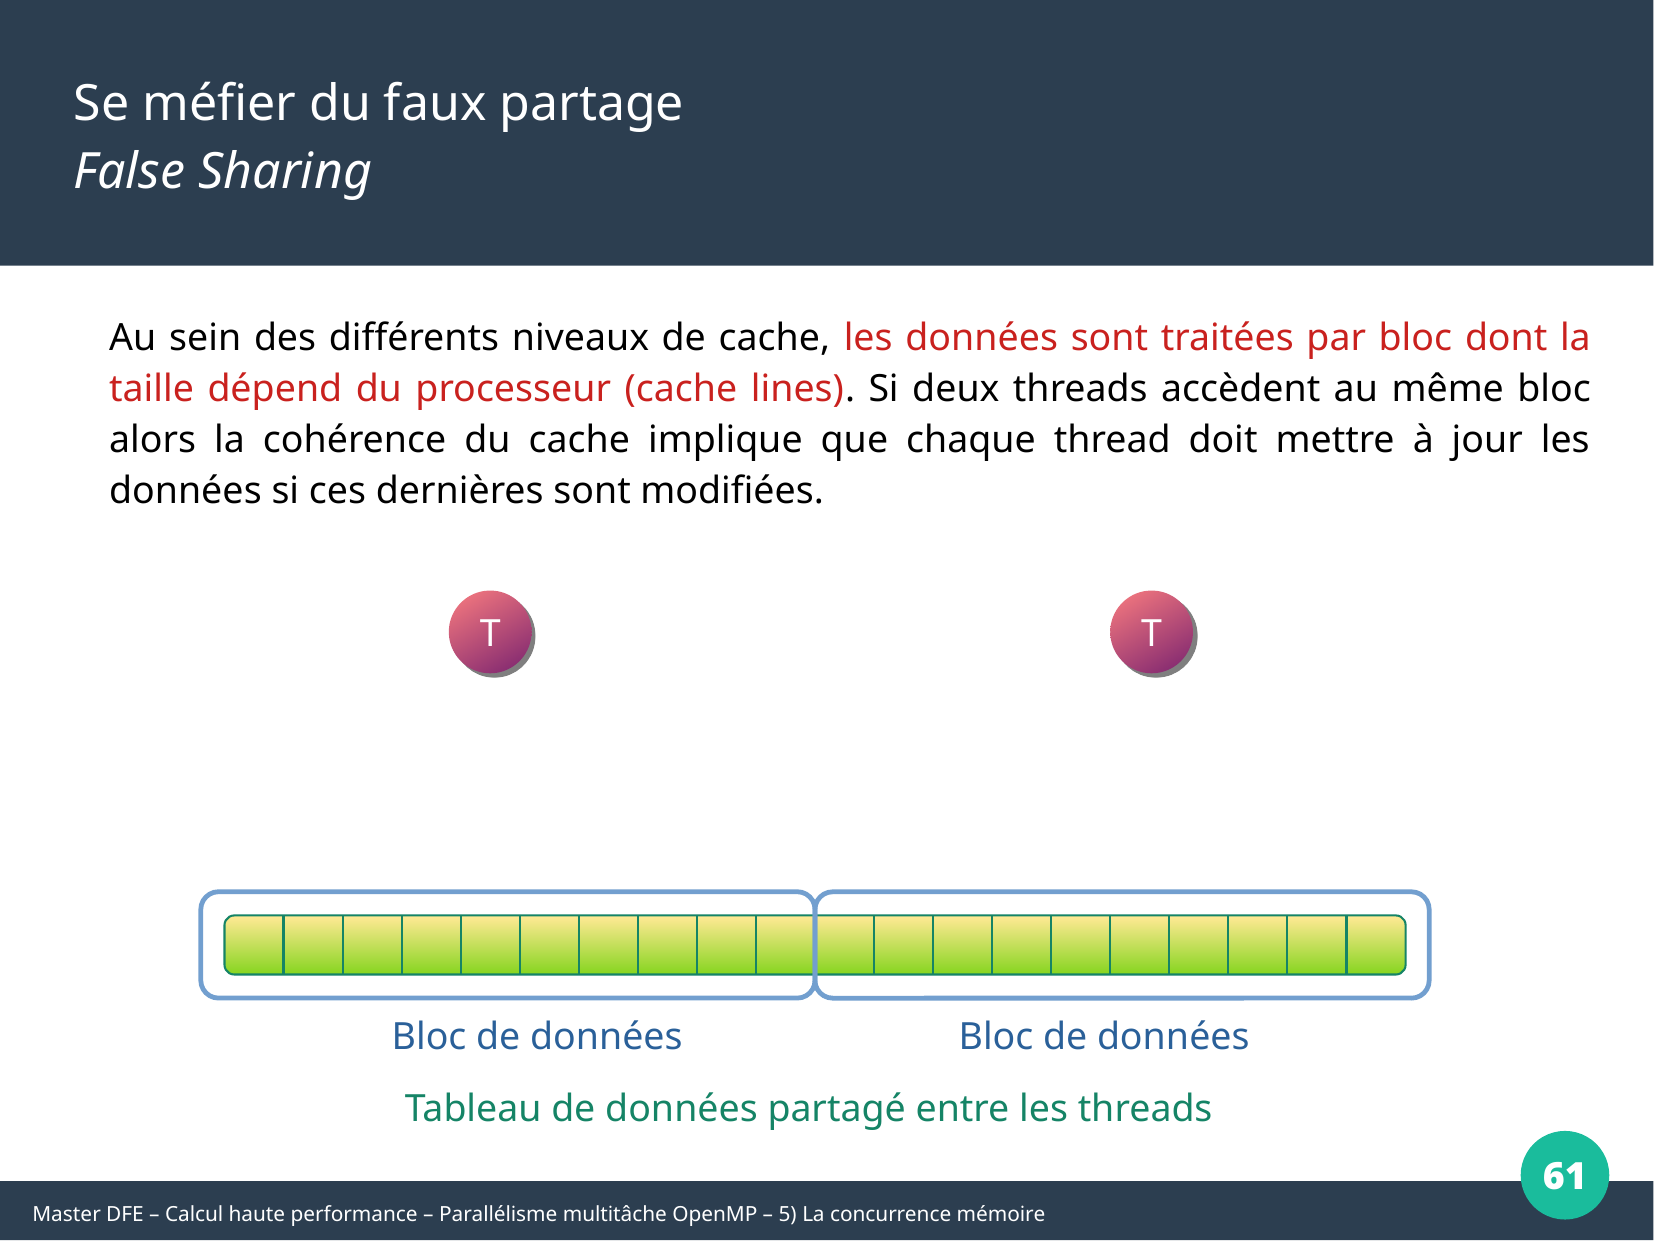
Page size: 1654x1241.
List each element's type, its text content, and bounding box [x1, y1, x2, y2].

text_box Master DFE – Calcul haute performance – Parallélisme multitâche OpenMP – 5) La concurrence mémoire [17, 1191, 1436, 1235]
text_box Tableau de données partagé entre les threads [354, 1074, 1264, 1152]
text_box T [1110, 590, 1193, 674]
text_box Au sein des différents niveaux de cache, les données sont traitées par bloc dont la taille dépend du processeur (cache lines). Si deux threads accèdent au même bloc alors la cohérence du cache implique que chaque thread doit mettre à jour les données si ces dernières sont modifiées. [94, 303, 1607, 522]
text_box Bloc de données [366, 1002, 709, 1069]
text_box Bloc de données [933, 1002, 1276, 1069]
text_box [224, 915, 812, 975]
text_box T [448, 590, 532, 674]
text_box [818, 915, 1406, 975]
text_box Se méfier du faux partage False Sharing [59, 59, 1477, 209]
